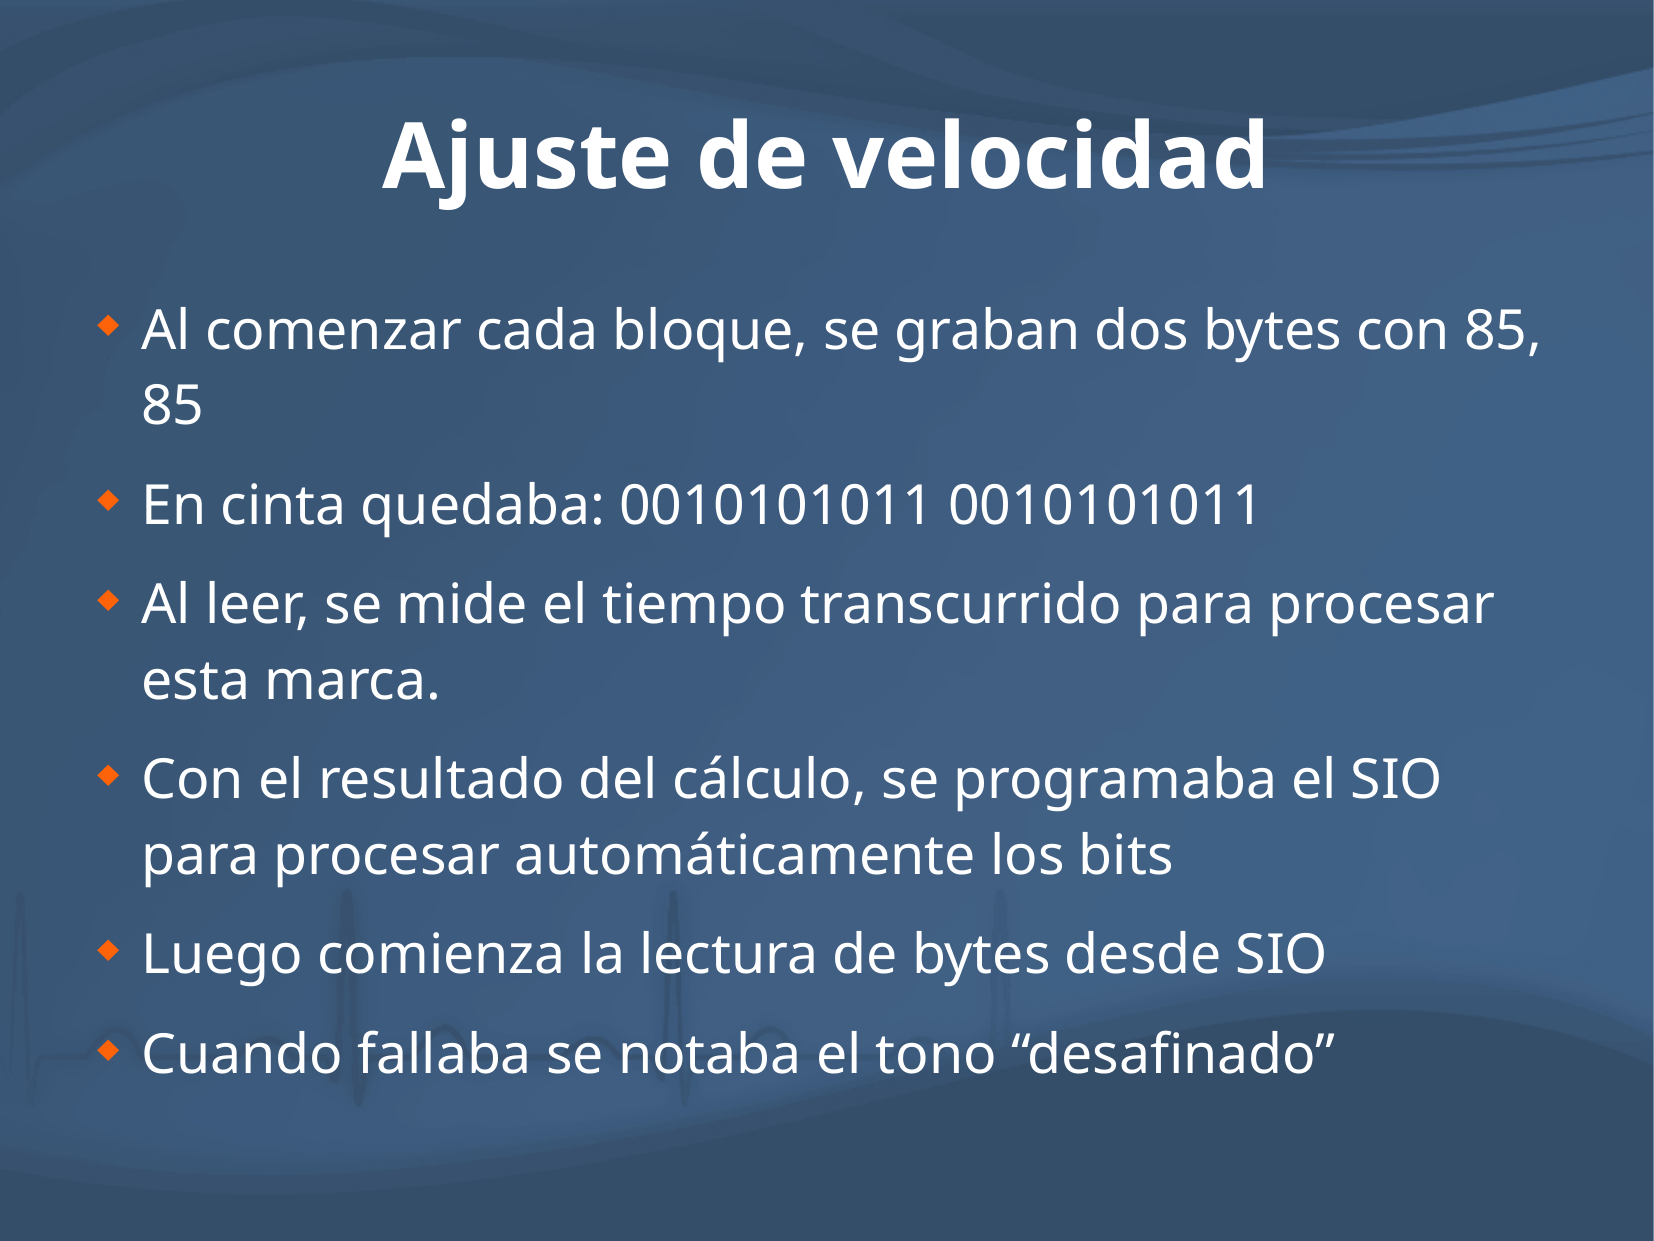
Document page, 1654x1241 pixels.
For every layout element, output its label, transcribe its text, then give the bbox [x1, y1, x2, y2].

picture [0, 0, 1654, 1241]
title Ajuste de velocidad [82, 56, 1571, 250]
list Al comenzar cada bloque, se graban dos bytes con 85, 85 En cinta quedaba: 0010101011 0010101011 Al leer, se mide el tiempo transcurrido para procesar esta marca. Con el resultado del cálculo, se programaba el SIO para procesar automáticamente los bits Luego comienza la lectura de bytes desde SIO Cuando fallaba se notaba el tono “desafinado” [82, 290, 1571, 1109]
